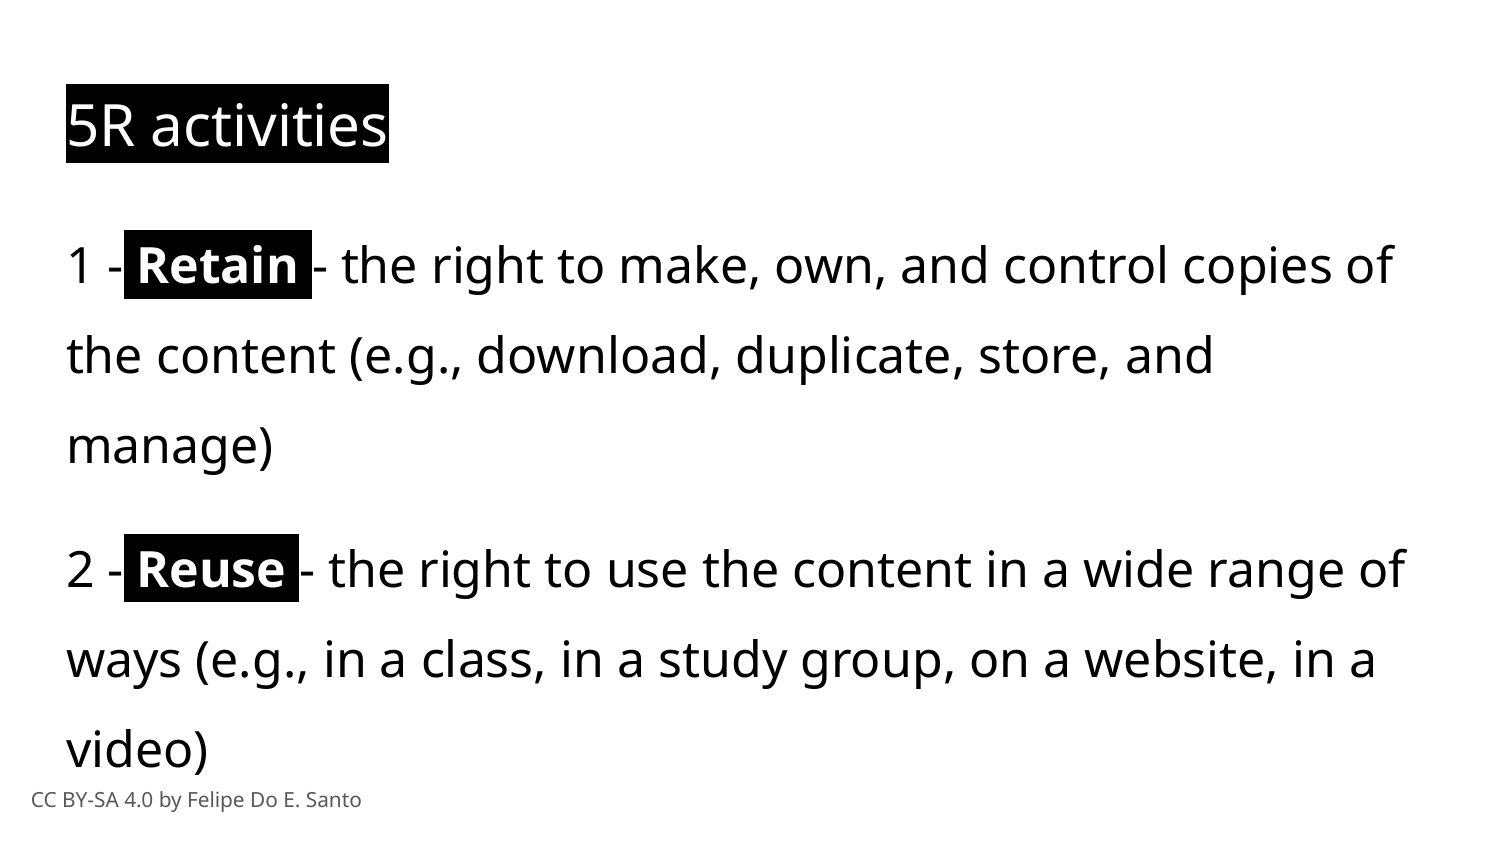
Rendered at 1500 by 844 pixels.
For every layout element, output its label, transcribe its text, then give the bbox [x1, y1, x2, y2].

title 5R activities [51, 72, 1449, 167]
text_box CC BY-SA 4.0 by Felipe Do E. Santo [15, 771, 421, 826]
list 1 - Retain - the right to make, own, and control copies of the content (e.g., download, duplicate, store, and manage) 2 - Reuse - the right to use the content in a wide range of ways (e.g., in a class, in a study group, on a website, in a video) [51, 189, 1449, 750]
